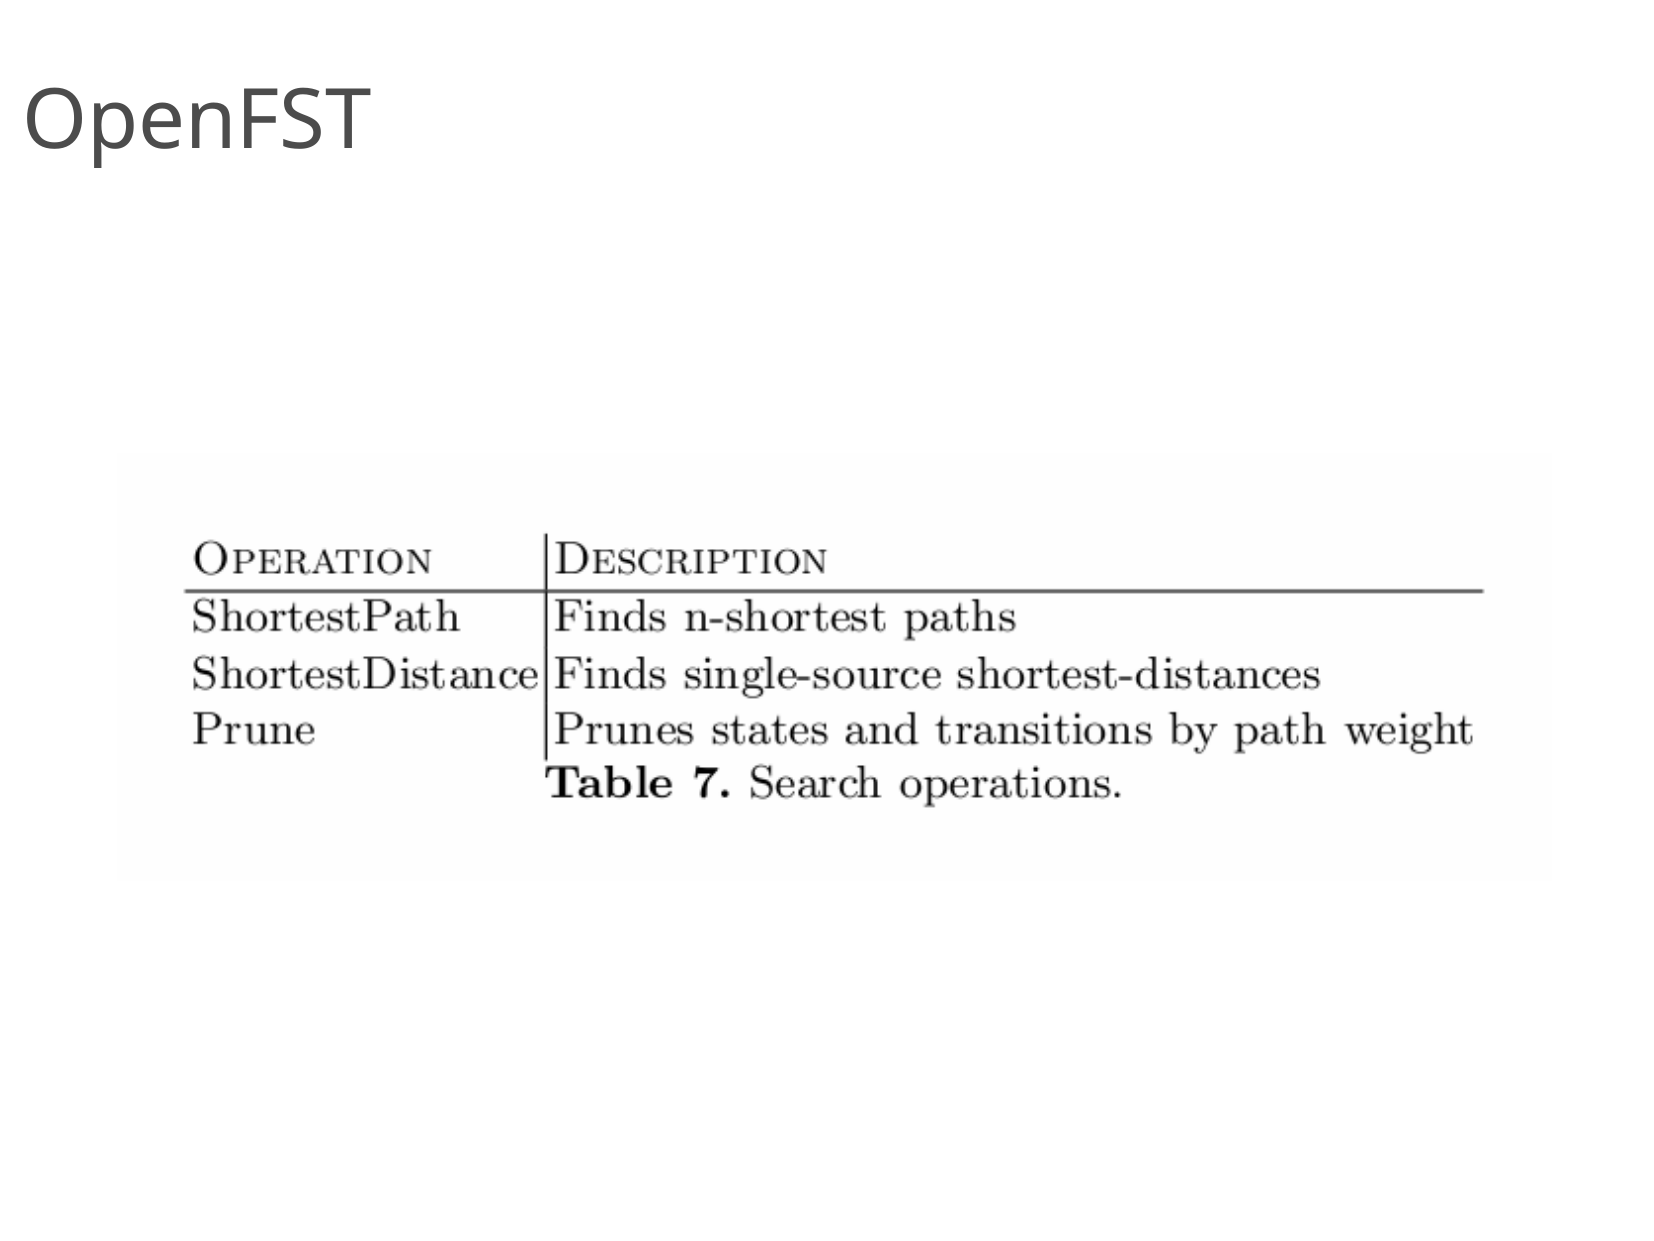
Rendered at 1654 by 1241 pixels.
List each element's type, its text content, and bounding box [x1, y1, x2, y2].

picture [117, 453, 1552, 881]
title OpenFST [22, 26, 1654, 205]
